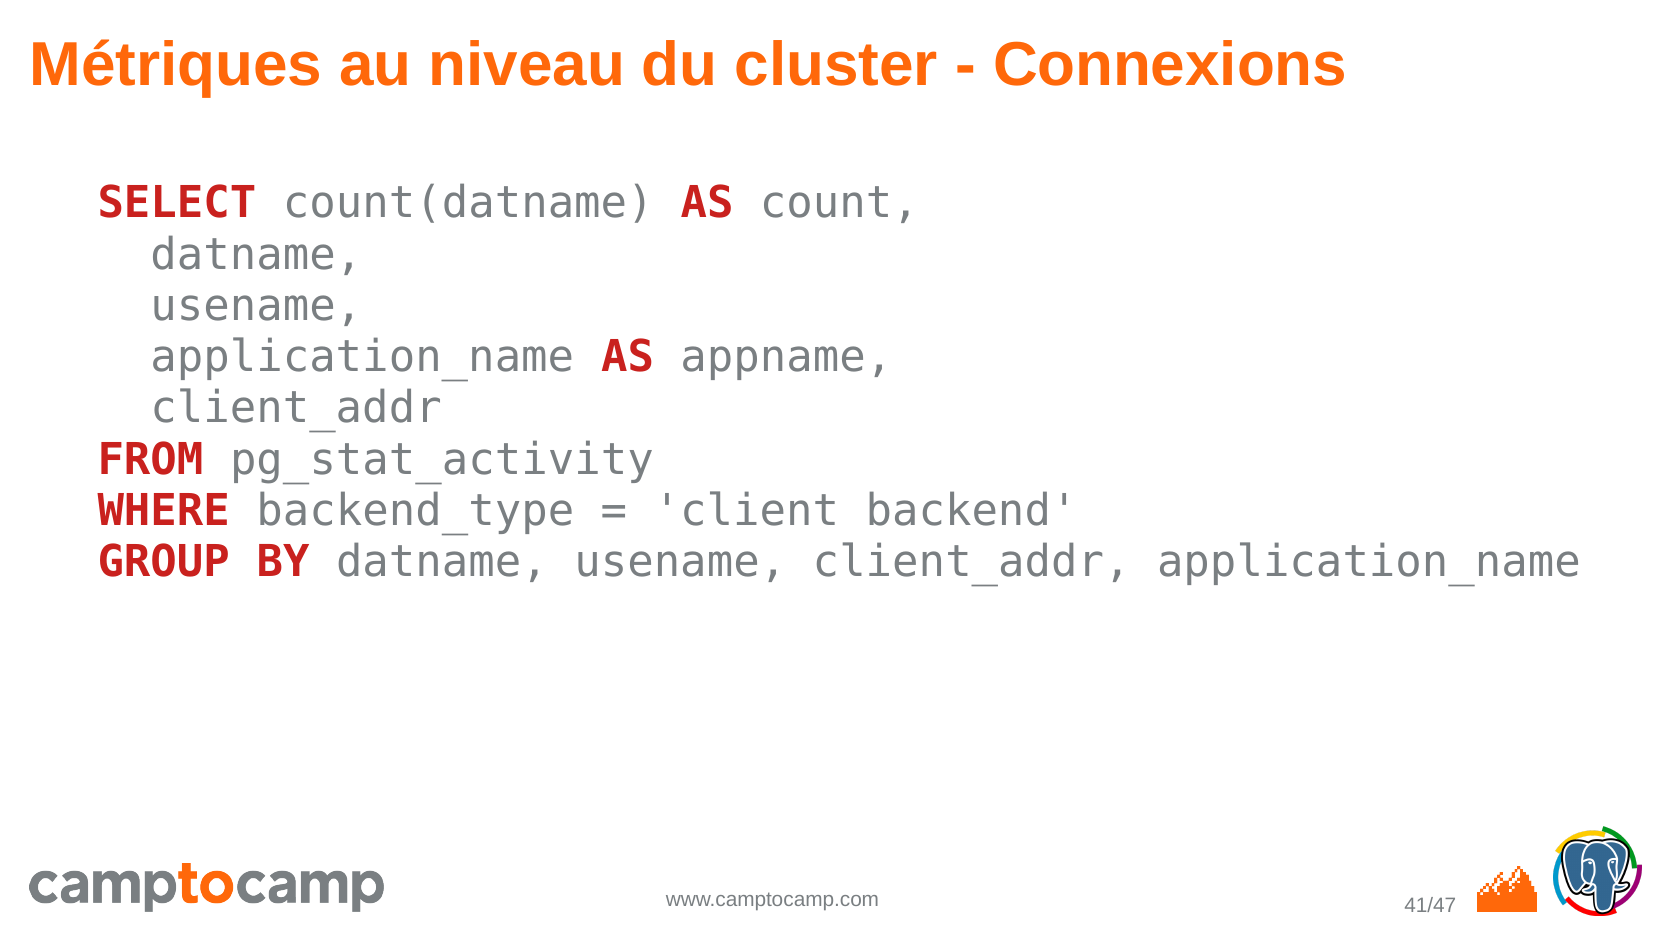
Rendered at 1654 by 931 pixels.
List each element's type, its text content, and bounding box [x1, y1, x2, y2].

picture [1553, 826, 1642, 916]
picture [29, 863, 384, 912]
list SELECT count(datname) AS count, datname, usename, application_name AS appname, client_addr FROM pg_stat_activity WHERE backend_type = 'client backend' GROUP BY datname, usename, client_addr, application_name [29, 177, 1625, 621]
title Métriques au niveau du cluster - Connexions [29, 29, 1625, 156]
picture [1477, 866, 1537, 912]
